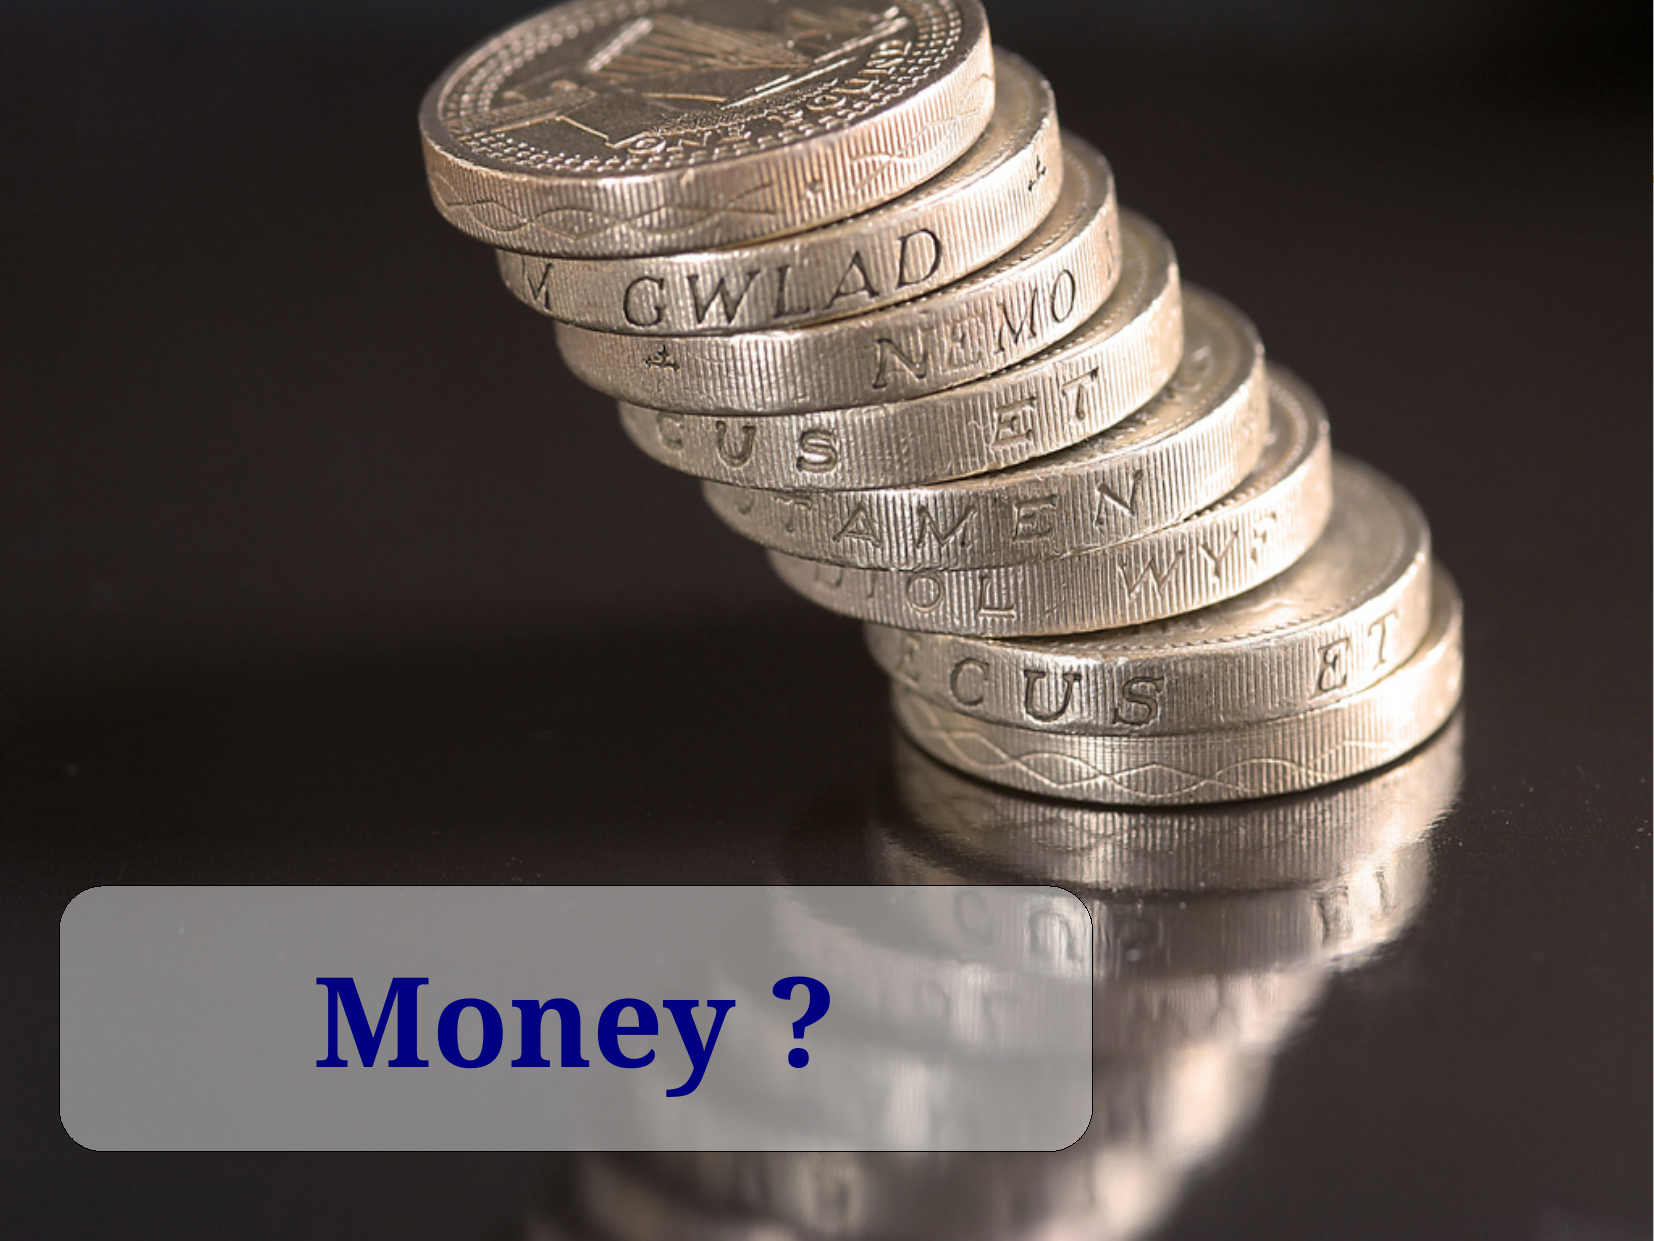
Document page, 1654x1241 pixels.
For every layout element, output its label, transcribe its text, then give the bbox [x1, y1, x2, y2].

text_box Money ? [59, 885, 1093, 1152]
picture [0, 0, 1654, 1241]
